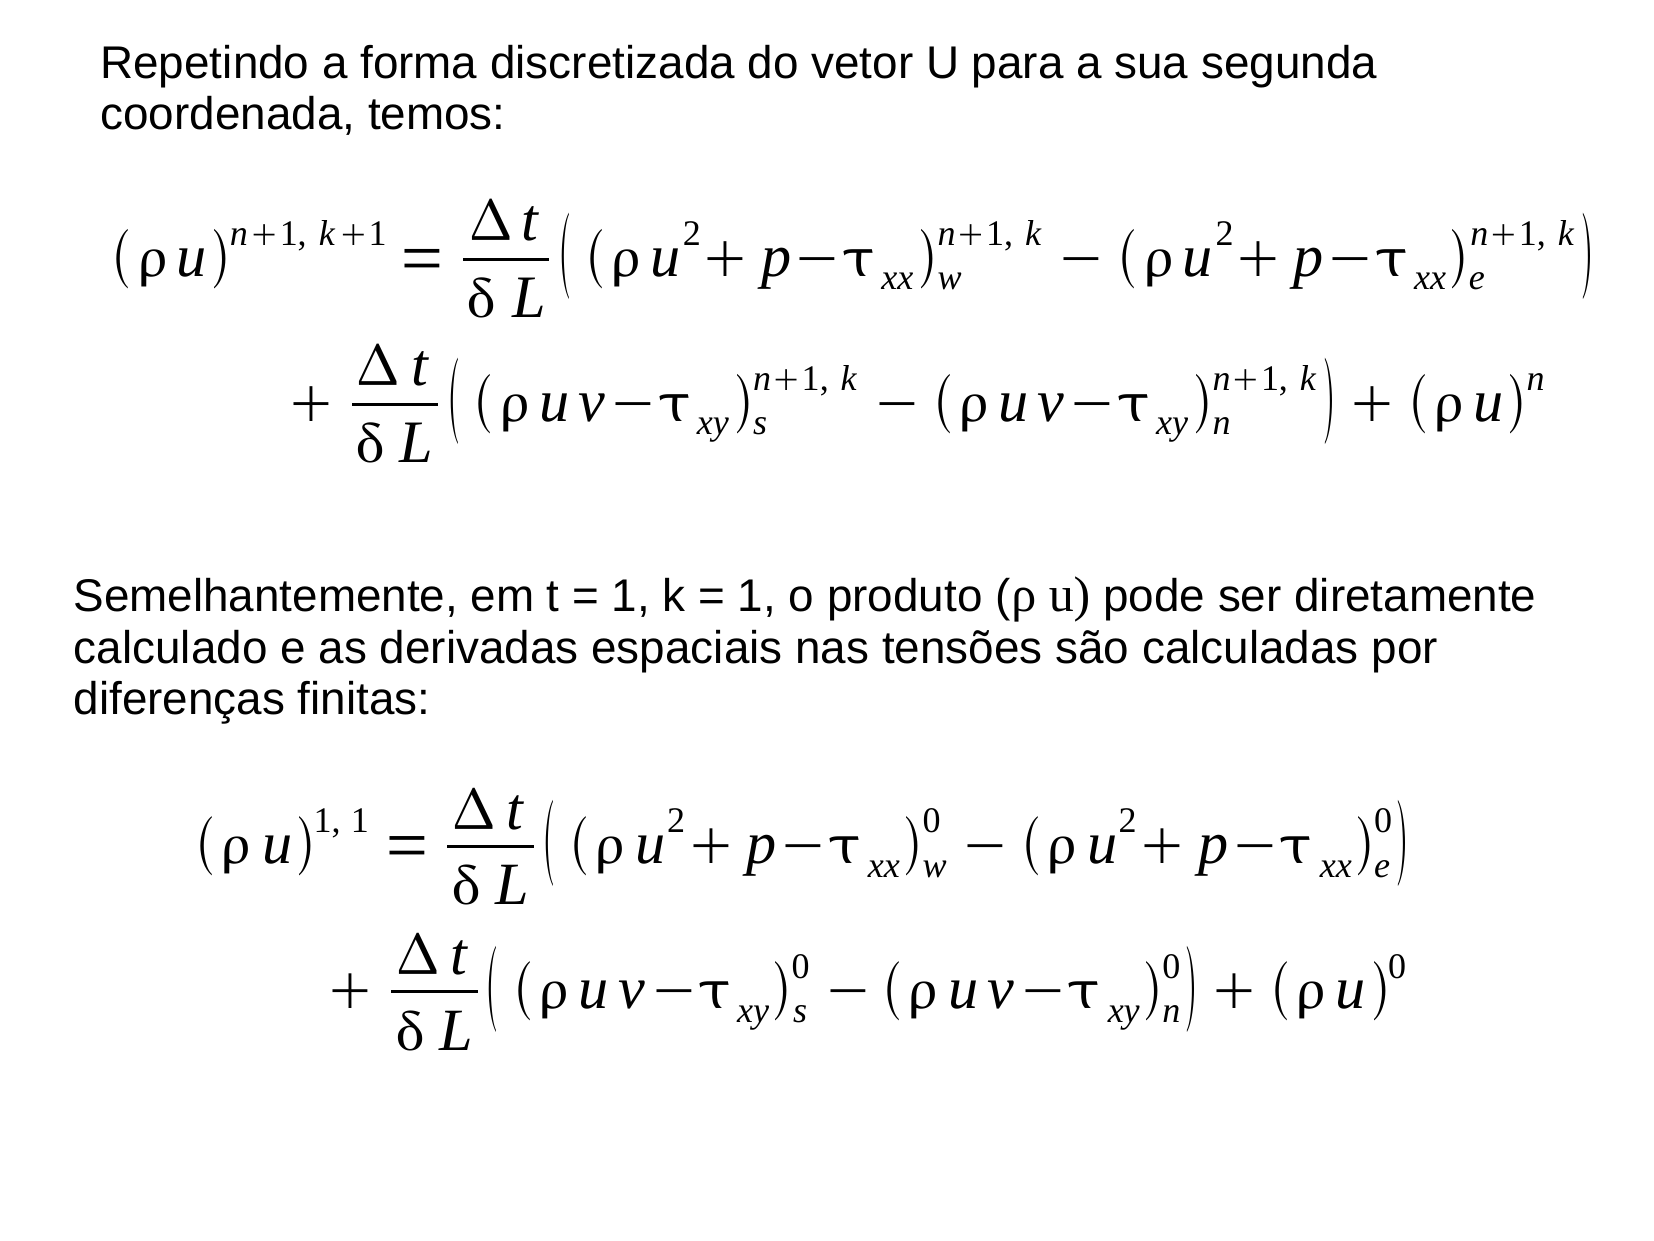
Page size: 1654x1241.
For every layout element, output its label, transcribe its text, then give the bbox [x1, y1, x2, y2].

text_box Repetindo a forma discretizada do vetor U para a sua segunda coordenada, temos: [85, 29, 1381, 147]
text_box Semelhantemente, em t = 1, k = 1, o produto (ρ u) pode ser diretamente calculado e as derivadas espaciais nas tensões são calculadas por diferenças finitas: [59, 559, 1536, 733]
chart [106, 187, 1599, 476]
chart [190, 775, 1415, 1063]
